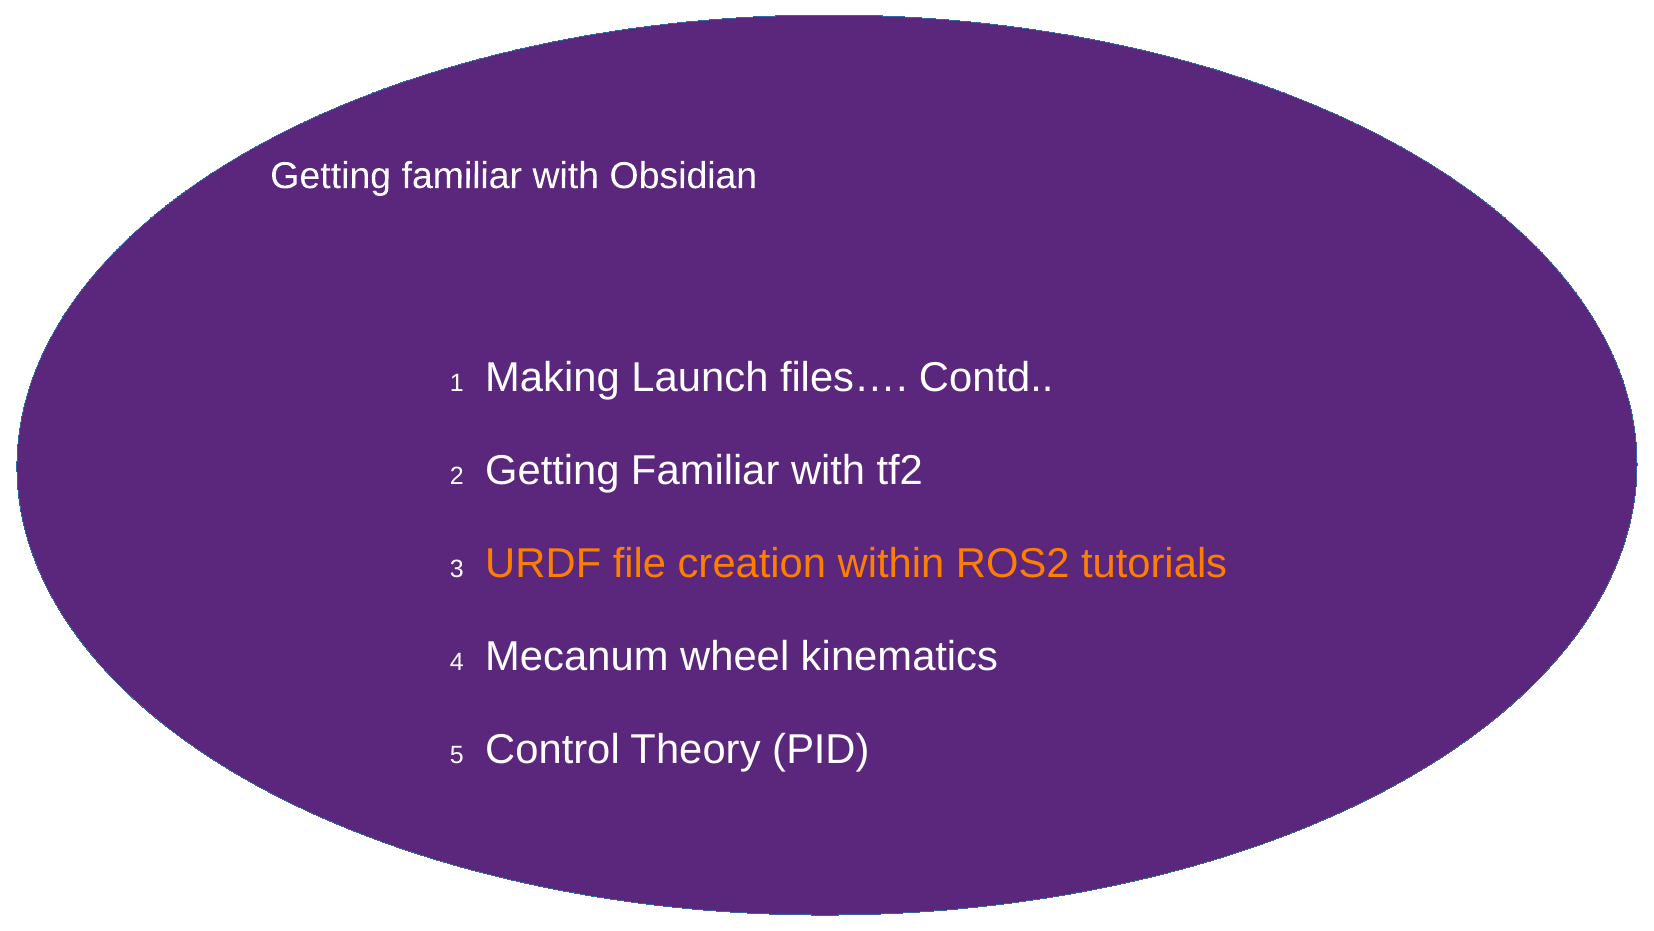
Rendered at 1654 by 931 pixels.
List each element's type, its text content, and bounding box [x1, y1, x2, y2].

text_box Getting familiar with Obsidian [16, 15, 1638, 916]
text_box Making Launch files…. Contd.. Getting Familiar with tf2 URDF file creation within ROS2 tutorials Mecanum wheel kinematics Control Theory (PID) [435, 300, 1321, 780]
